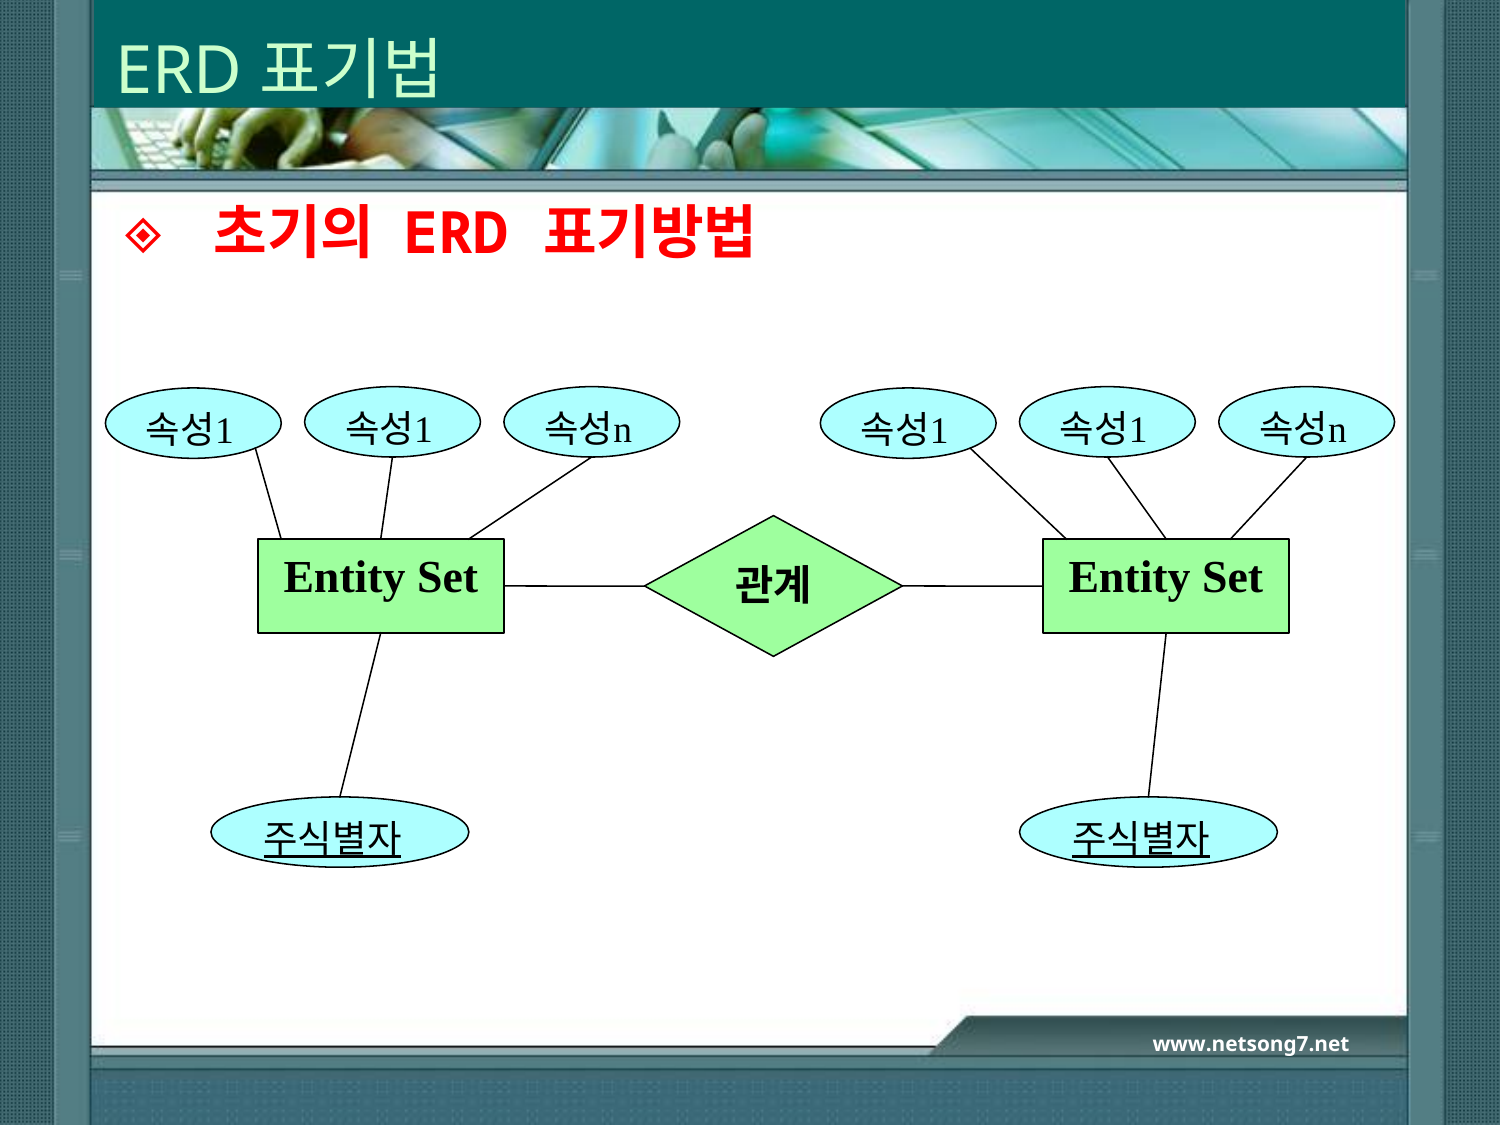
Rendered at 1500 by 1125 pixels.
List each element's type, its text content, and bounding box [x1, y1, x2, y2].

text_box 속성n [503, 386, 680, 458]
picture [0, 0, 1500, 1125]
text_box 주식별자 [210, 796, 469, 868]
text_box 속성1 [304, 386, 481, 458]
text_box 관계 [646, 515, 901, 657]
text_box Entity Set [257, 539, 504, 633]
text_box 속성1 [105, 387, 282, 459]
text_box www.netsong7.net [986, 1023, 1365, 1062]
text_box ◈ 초기의 ERD 표기방법 [93, 187, 1383, 273]
text_box 속성n [1218, 386, 1395, 458]
text_box Entity Set [1042, 539, 1289, 633]
text_box 주식별자 [1019, 796, 1278, 868]
text_box 속성1 [820, 387, 997, 459]
title ERD 표기법 [100, 19, 1400, 102]
text_box 속성1 [1019, 386, 1196, 458]
